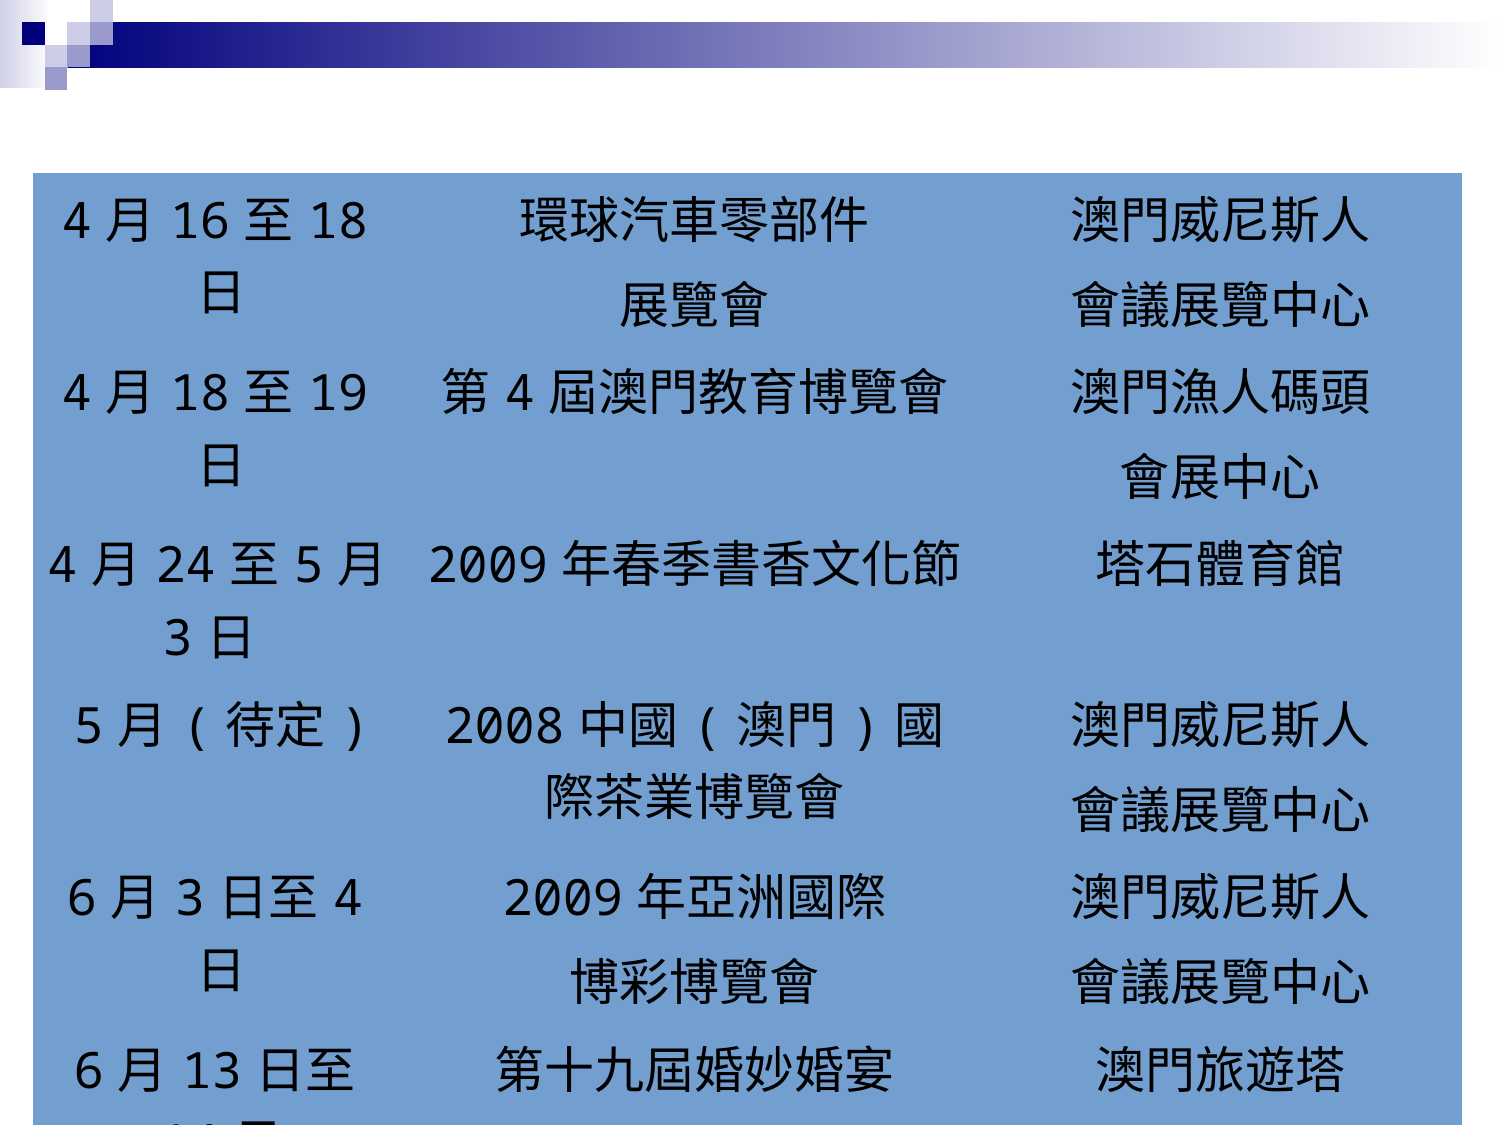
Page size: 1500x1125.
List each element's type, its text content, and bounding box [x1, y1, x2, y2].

table_cell 2009年春季書香文化節 [411, 517, 978, 678]
table_cell 塔石體育館 [978, 517, 1462, 678]
table_cell 澳門威尼斯人 會議展覽中心 [978, 850, 1462, 1023]
table_cell 6月3日至4日 [33, 850, 411, 1023]
table_cell 澳門旅遊塔 會展娛樂中心 [978, 1023, 1462, 1125]
table_cell 5月(待定) [33, 678, 411, 850]
table_cell 6月13日至14日 [33, 1023, 411, 1125]
table_cell 澳門威尼斯人 會議展覽中心 [978, 678, 1462, 850]
table_cell 4月18至19日 [33, 345, 411, 517]
table_cell 2009年亞洲國際 博彩博覽會 [411, 850, 978, 1023]
table_cell 4月24至5月3日 [33, 517, 411, 678]
table_header 澳門威尼斯人 會議展覽中心 [978, 173, 1462, 345]
table_cell 第十九屆婚妙婚宴 美容珠寶展 [411, 1023, 978, 1125]
table_header 環球汽車零部件 展覽會 [411, 173, 978, 345]
table_cell 澳門漁人碼頭 會展中心 [978, 345, 1462, 517]
table_cell 2008中國(澳門)國際茶業博覽會 [411, 678, 978, 850]
table_header 4月16至18日 [33, 173, 411, 345]
table_cell 第4屆澳門教育博覽會 [411, 345, 978, 517]
